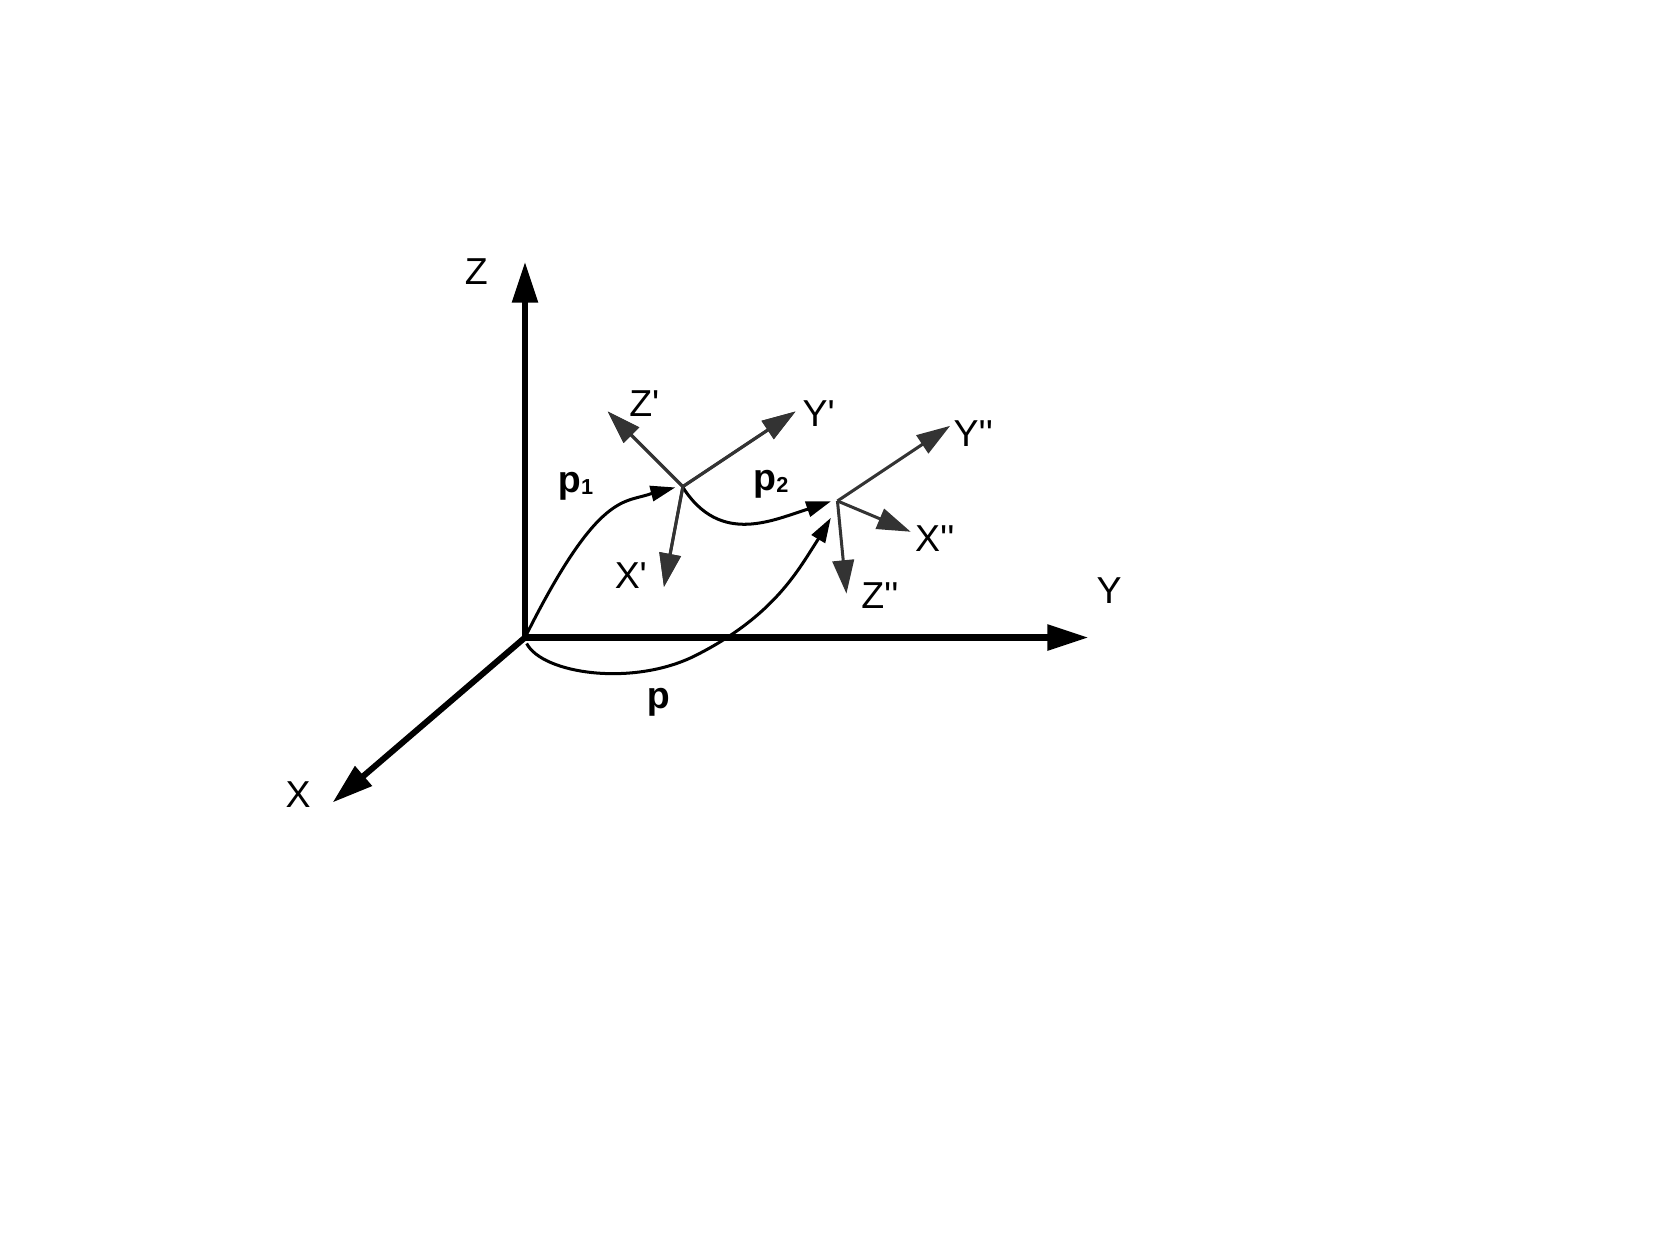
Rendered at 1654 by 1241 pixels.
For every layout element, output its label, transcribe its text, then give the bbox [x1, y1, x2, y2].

text_box p1 [543, 450, 608, 521]
text_box Z' [614, 375, 675, 432]
text_box p2 [738, 448, 804, 520]
text_box X'' [900, 509, 970, 567]
text_box X [270, 765, 326, 823]
text_box X' [600, 547, 662, 604]
text_box Z [450, 243, 503, 301]
text_box p [632, 667, 685, 735]
text_box Z'' [846, 566, 914, 624]
text_box Y [1081, 562, 1137, 620]
text_box Y'' [938, 405, 1008, 463]
text_box Y' [787, 385, 850, 442]
